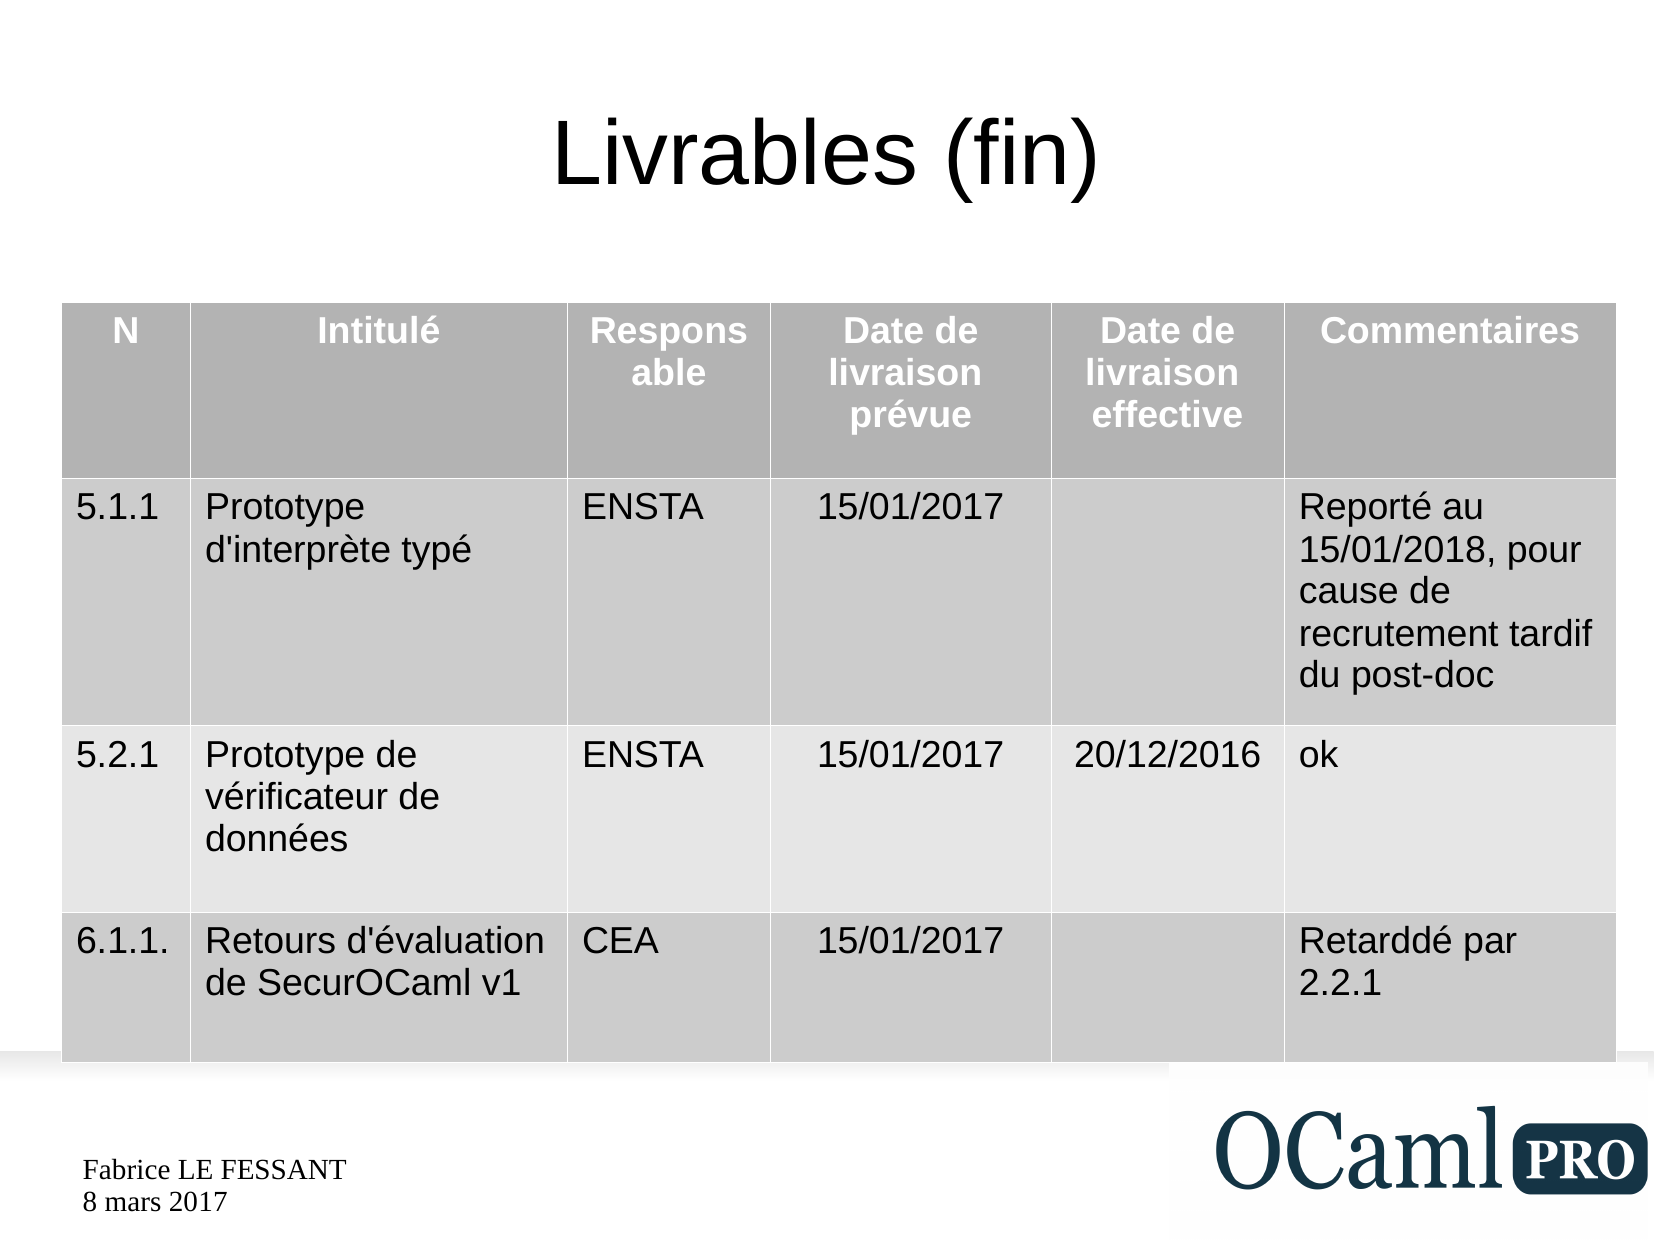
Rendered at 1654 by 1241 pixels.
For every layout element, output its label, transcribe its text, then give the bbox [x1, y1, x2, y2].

table_cell [1052, 479, 1284, 725]
table_header Intitulé [191, 303, 567, 478]
table_header N [62, 303, 190, 478]
picture [1169, 1062, 1648, 1240]
table_cell Retarddé par 2.2.1 [1285, 913, 1616, 1062]
title Livrables (fin) [82, 49, 1571, 257]
table_cell Prototype de vérificateur de données [191, 726, 567, 912]
table_cell Retours d'évaluation de SecurOCaml v1 [191, 913, 567, 1062]
table_cell ok [1285, 726, 1616, 912]
table_cell ENSTA [568, 479, 770, 725]
table_header Date de livraison effective [1052, 303, 1284, 478]
table_header Commentaires [1285, 303, 1616, 478]
table_cell 5.1.1 [62, 479, 190, 725]
table_cell 15/01/2017 [771, 479, 1051, 725]
table_cell 15/01/2017 [771, 913, 1051, 1062]
table_cell 5.2.1 [62, 726, 190, 912]
table_cell 6.1.1. [62, 913, 190, 1062]
table_cell Reporté au 15/01/2018, pour cause de recrutement tardif du post-doc [1285, 479, 1616, 725]
table_cell ENSTA [568, 726, 770, 912]
table_cell Prototype d'interprète typé [191, 479, 567, 725]
table_cell [1052, 913, 1284, 1062]
table_cell 20/12/2016 [1052, 726, 1284, 912]
table_cell CEA [568, 913, 770, 1062]
table_header Responsable [568, 303, 770, 478]
table_cell 15/01/2017 [771, 726, 1051, 912]
table_header Date de livraison prévue [771, 303, 1051, 478]
